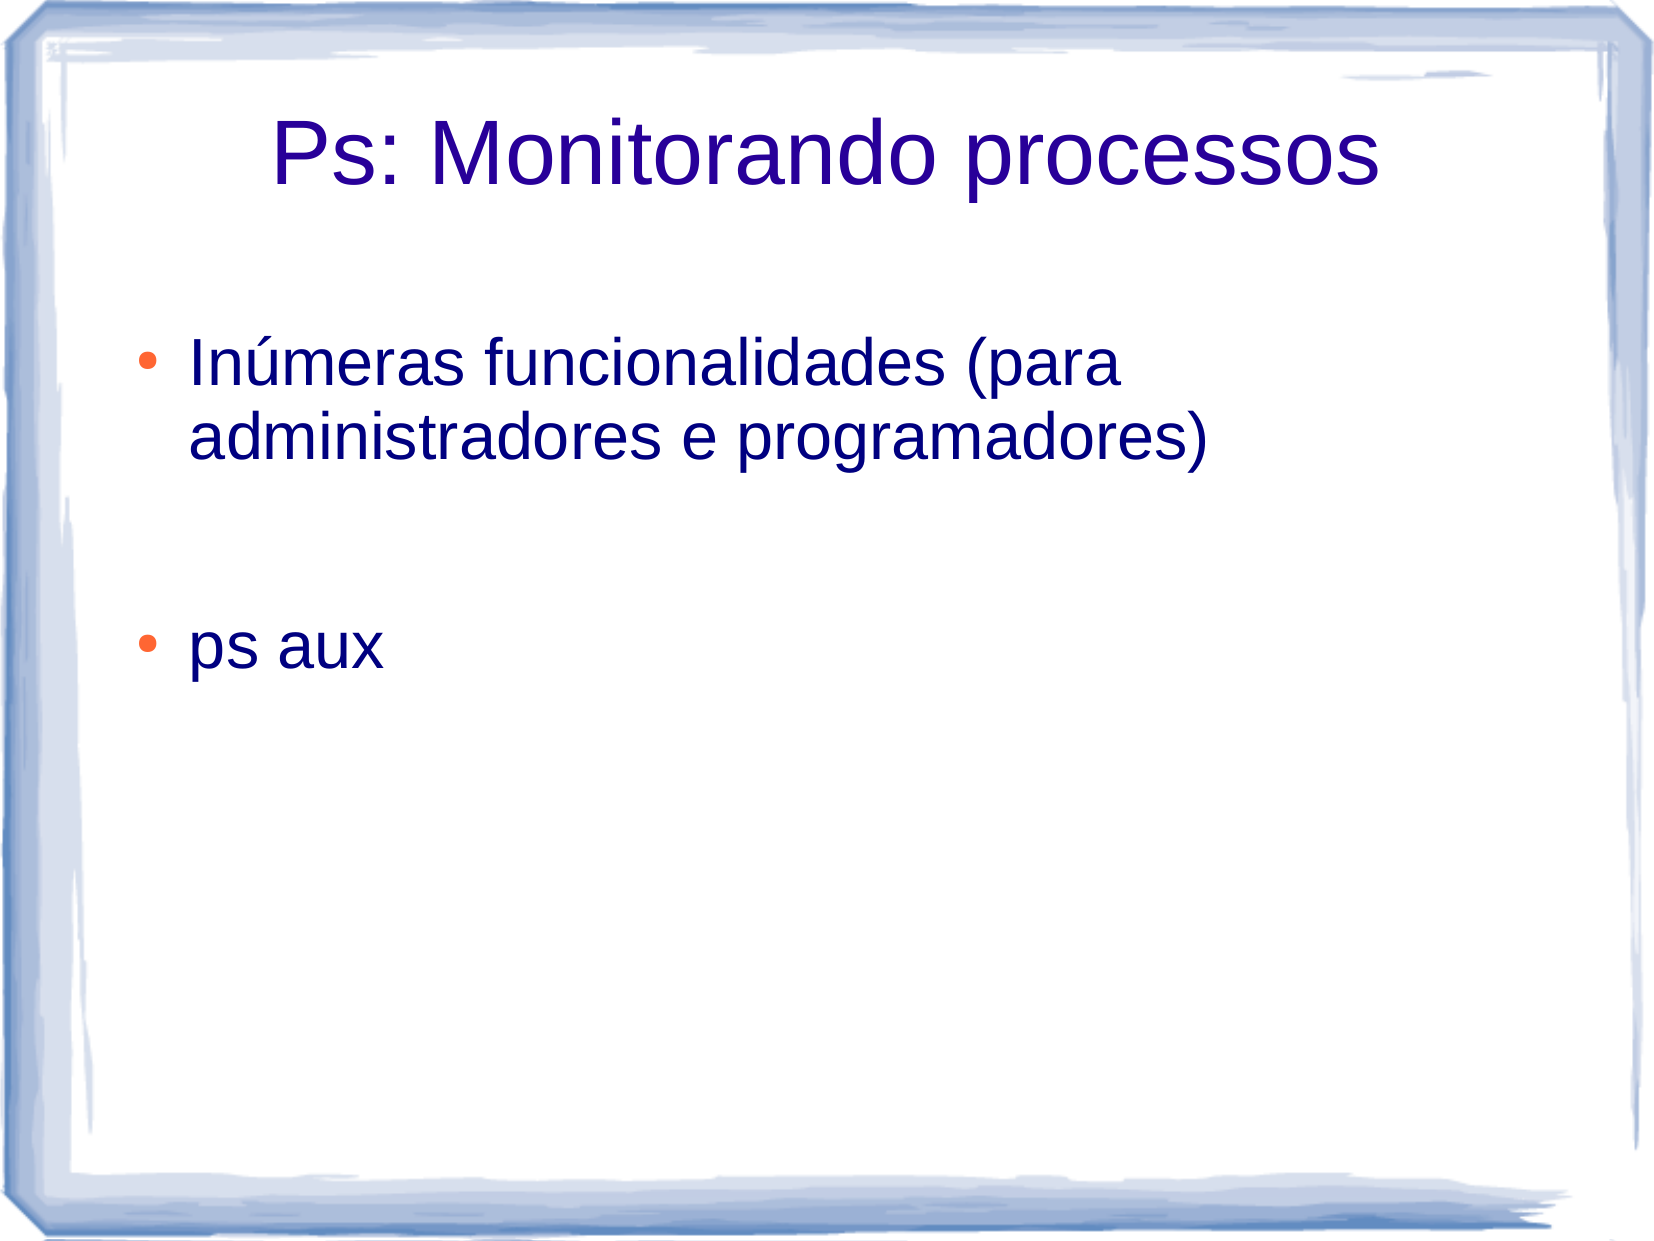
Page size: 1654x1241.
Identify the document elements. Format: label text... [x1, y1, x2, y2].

title Ps: Monitorando processos [82, 49, 1571, 257]
picture [0, 0, 1654, 1241]
list Inúmeras funcionalidades (para administradores e programadores) ps aux [118, 324, 1571, 1045]
